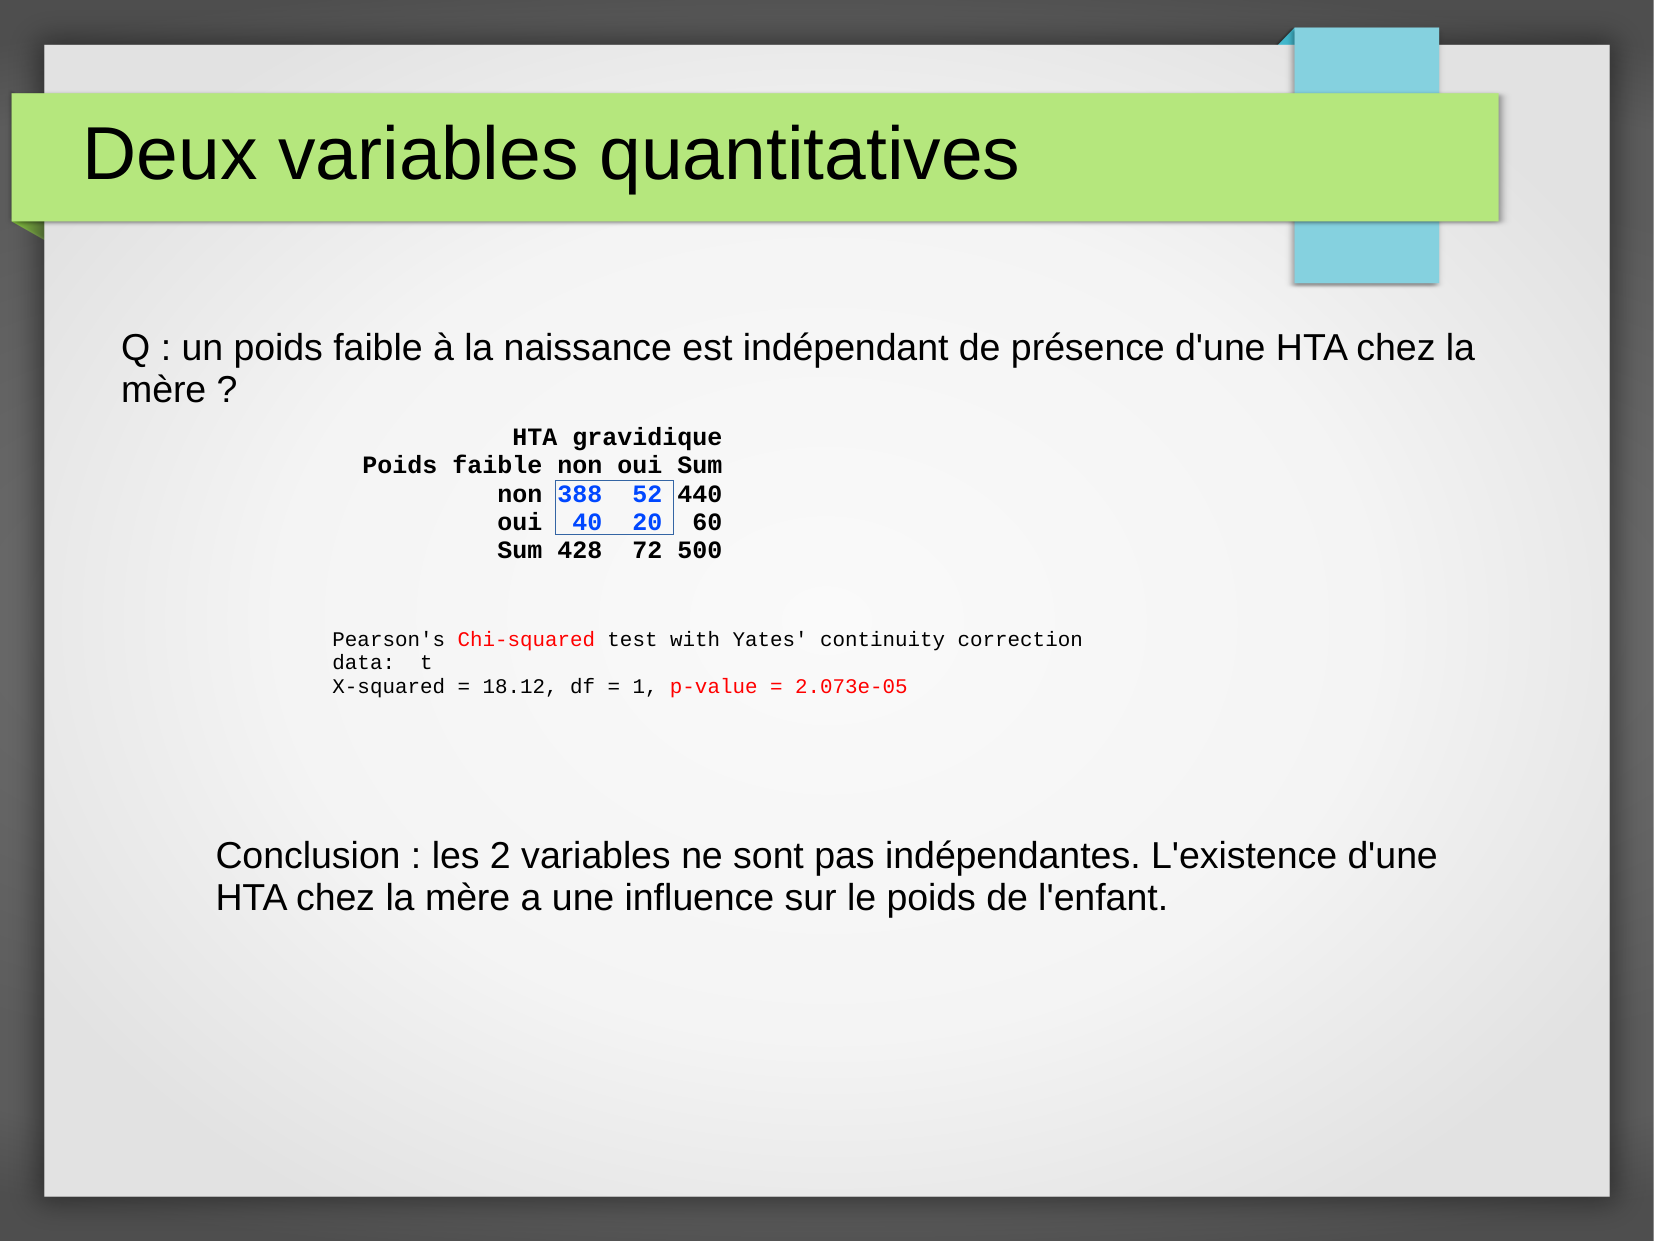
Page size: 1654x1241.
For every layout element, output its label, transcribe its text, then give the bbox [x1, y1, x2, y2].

text_box HTA gravidique Poids faible non oui Sum non 388 52 440 oui 40 20 60 Sum 428 72 500 [347, 417, 756, 584]
picture [0, 0, 1654, 1241]
title Deux variables quantitatives [82, 94, 1264, 213]
text_box Conclusion : les 2 variables ne sont pas indépendantes. L'existence d'une HTA chez la mère a une influence sur le poids de l'enfant. [200, 826, 1524, 926]
text_box Pearson's Chi-squared test with Yates' continuity correction data: t X-squared = 18.12, df = 1, p-value = 2.073e-05 [317, 621, 1098, 709]
text_box Q : un poids faible à la naissance est indépendant de présence d'une HTA chez la mère ? [106, 318, 1536, 418]
